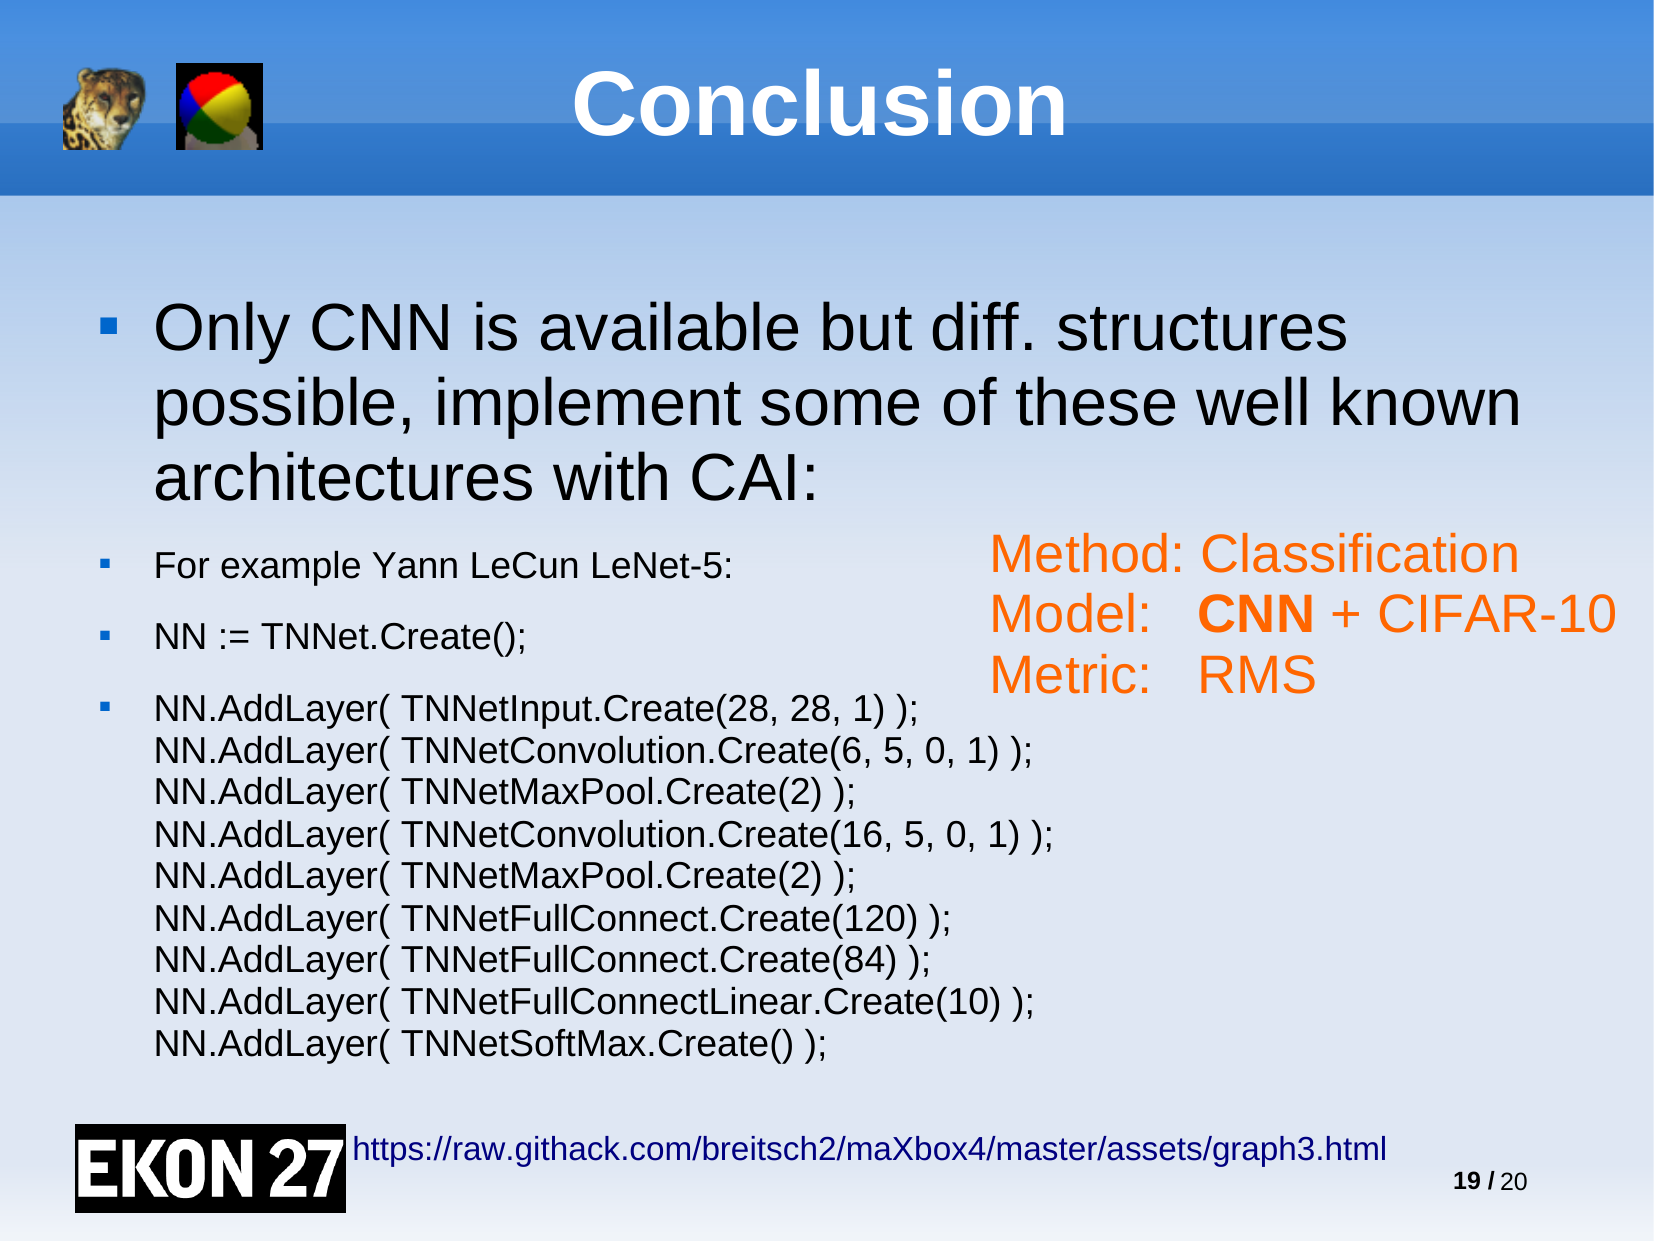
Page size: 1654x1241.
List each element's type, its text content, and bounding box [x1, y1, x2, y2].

text_box Method: Classification Model: CNN + CIFAR-10 Metric: RMS [975, 516, 1651, 715]
title Conclusion [76, 0, 1565, 208]
text_box https://raw.githack.com/breitsch2/maXbox4/master/assets/graph3.html [337, 1122, 1532, 1222]
picture [0, 0, 1654, 1241]
list Only CNN is available but diff. structures possible, implement some of these well known architectures with CAI: For example Yann LeCun LeNet-5: NN := TNNet.Create(); NN.AddLayer( TNNetInput.Create(28, 28, 1) ); NN.AddLayer( TNNetConvolution.Create(6, 5, 0, 1) ); NN.AddLayer( TNNetMaxPool.Create(2) ); NN.AddLayer( TNNetConvolution.Create(16, 5, 0, 1) ); NN.AddLayer( TNNetMaxPool.Create(2) ); NN.AddLayer( TNNetFullConnect.Create(120) ); NN.AddLayer( TNNetFullConnect.Create(84) ); NN.AddLayer( TNNetFullConnectLinear.Create(10) ); NN.AddLayer( TNNetSoftMax.Create() ); [82, 290, 1571, 1094]
picture [176, 63, 263, 151]
